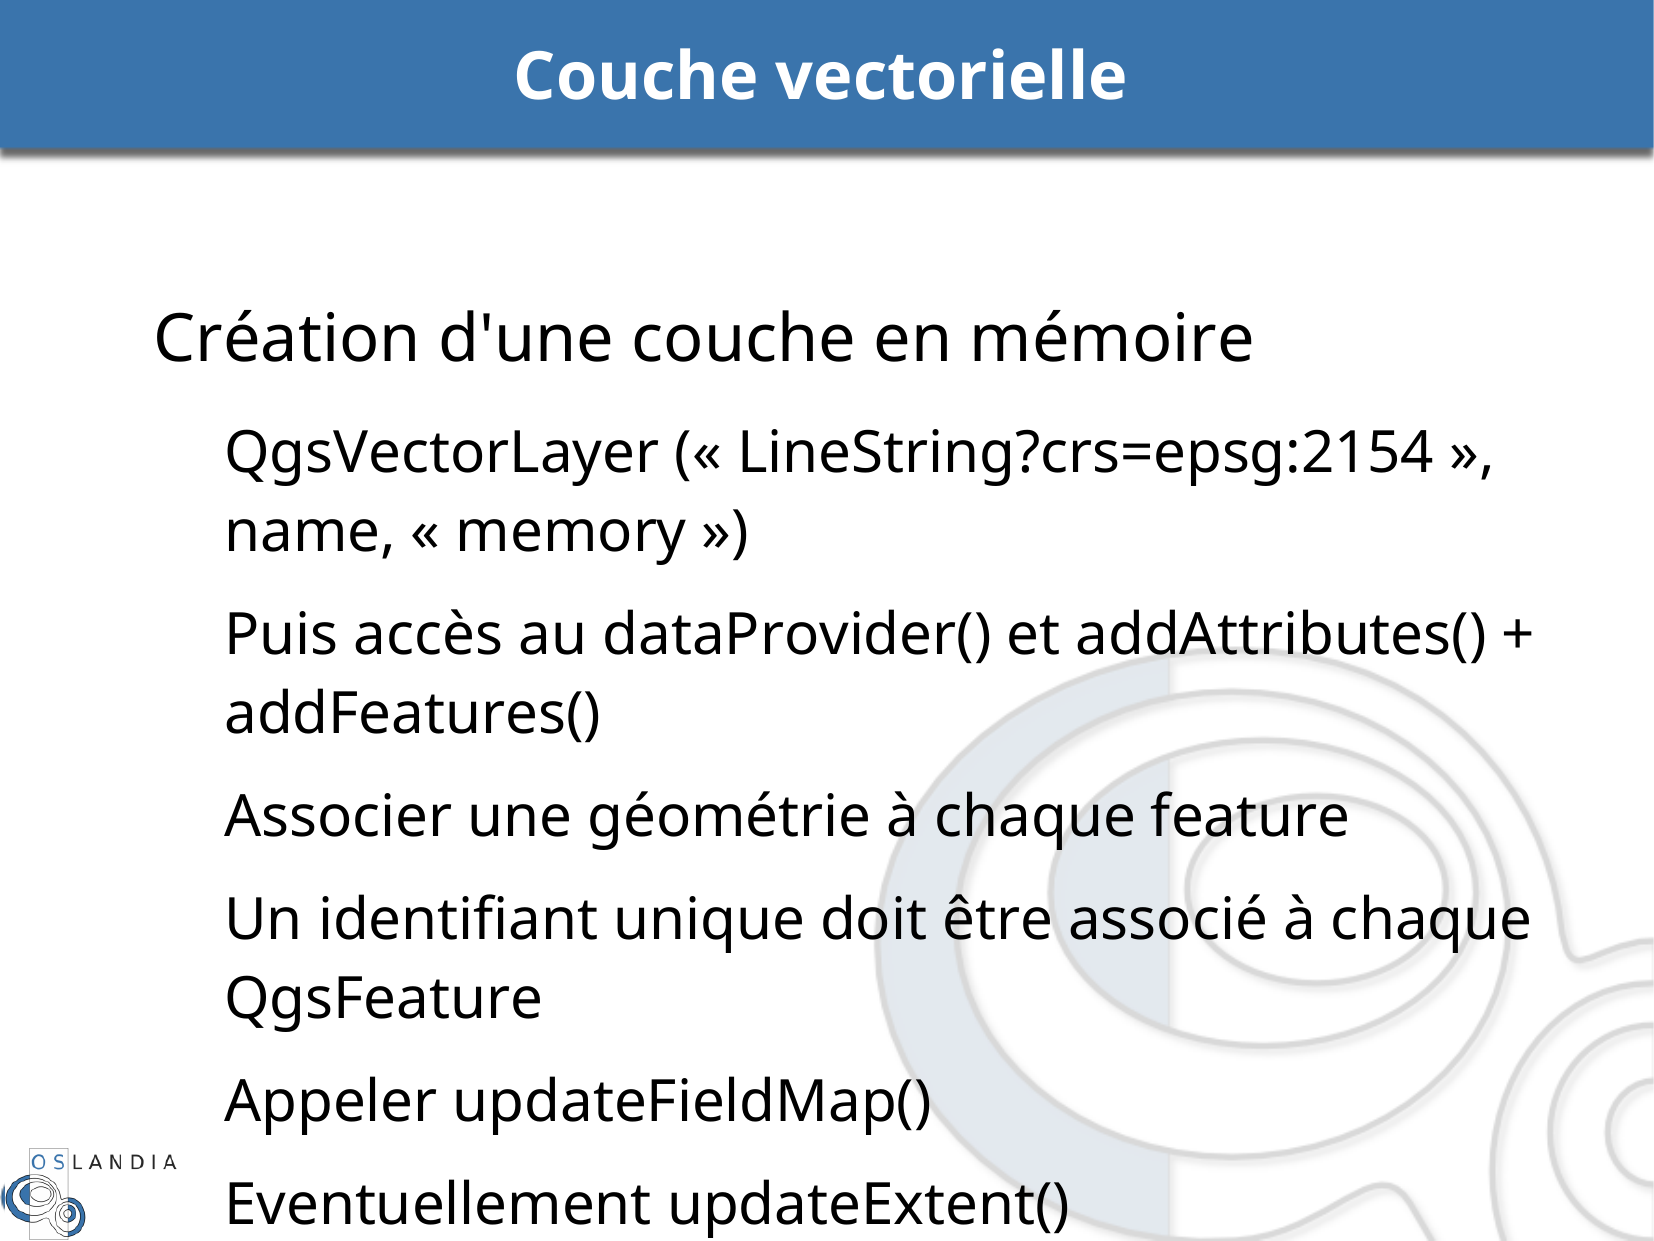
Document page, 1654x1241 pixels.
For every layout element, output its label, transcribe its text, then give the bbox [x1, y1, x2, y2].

title Couche vectorielle [76, 0, 1565, 148]
picture [0, 0, 1654, 1241]
list Création d'une couche en mémoire QgsVectorLayer (« LineString?crs=epsg:2154 », name, « memory ») Puis accès au dataProvider() et addAttributes() + addFeatures() Associer une géométrie à chaque feature Un identifiant unique doit être associé à chaque QgsFeature Appeler updateFieldMap() Eventuellement updateExtent() [82, 290, 1571, 1217]
